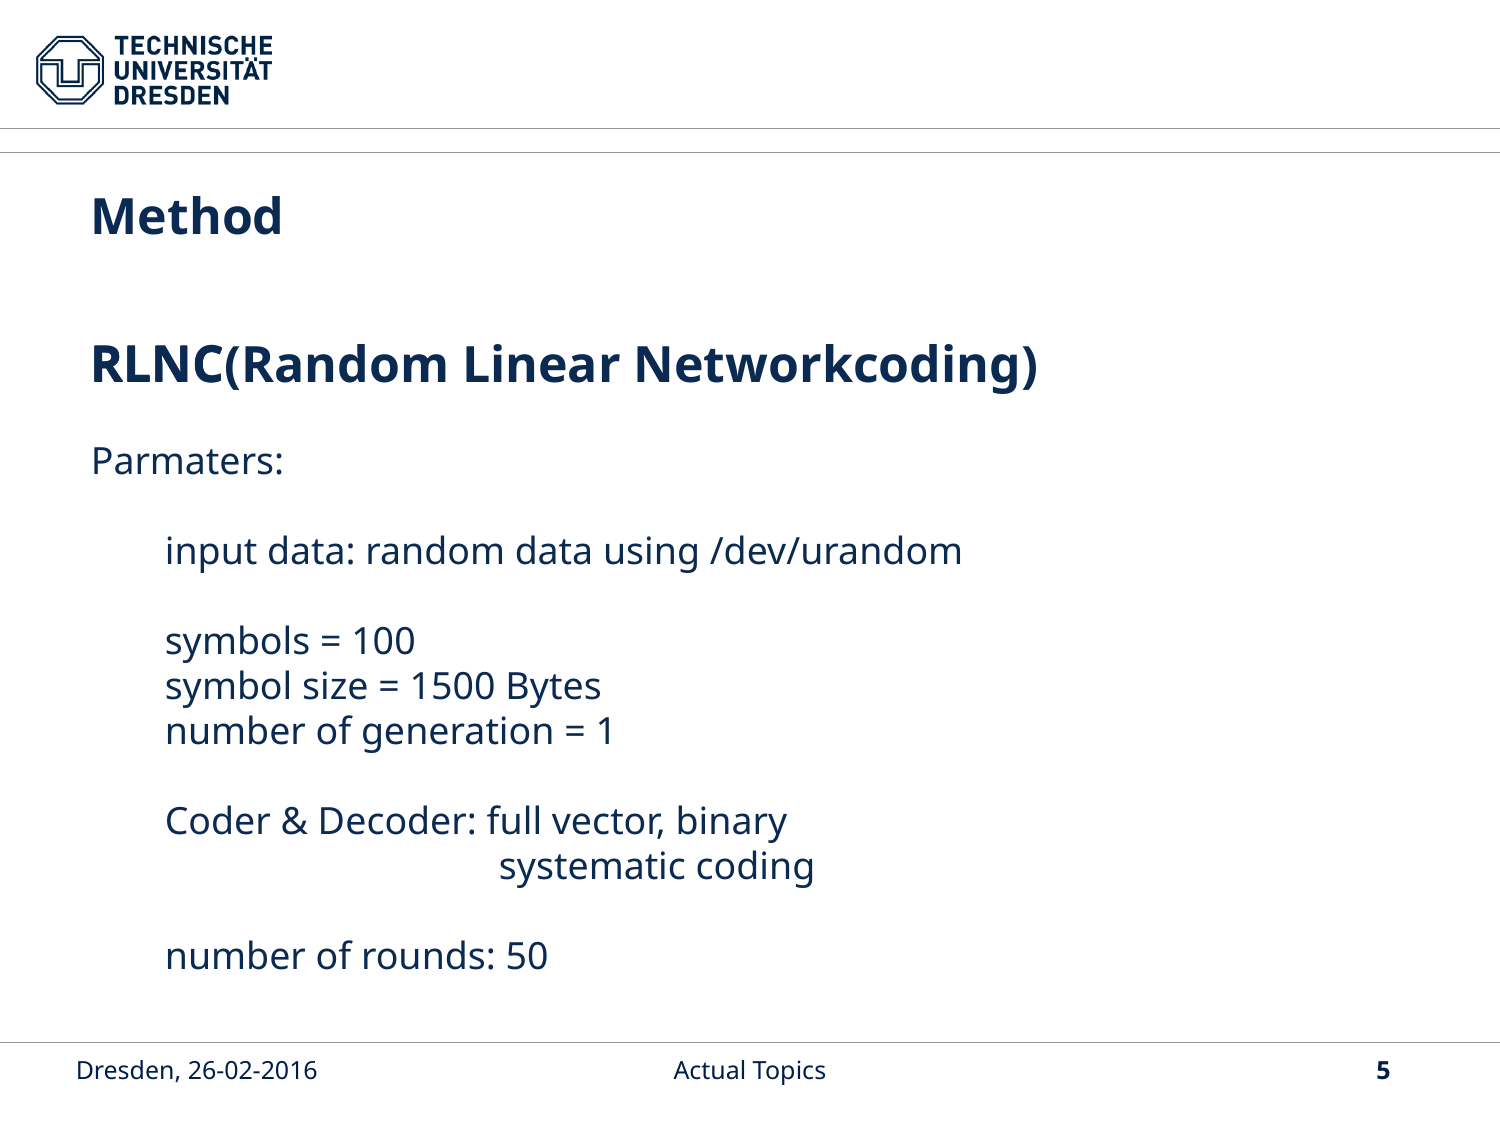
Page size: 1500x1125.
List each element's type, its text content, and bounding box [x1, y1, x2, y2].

picture [35, 35, 272, 105]
title RLNC(Random Linear Networkcoding) [90, 330, 1410, 394]
title Method [90, 182, 1410, 246]
title Parmaters: input data: random data using /dev/urandom symbols = 100 symbol size = 1500 Bytes number of generation = 1 Coder & Decoder: full vector, binary systematic coding number of rounds: 50 [90, 720, 1410, 783]
